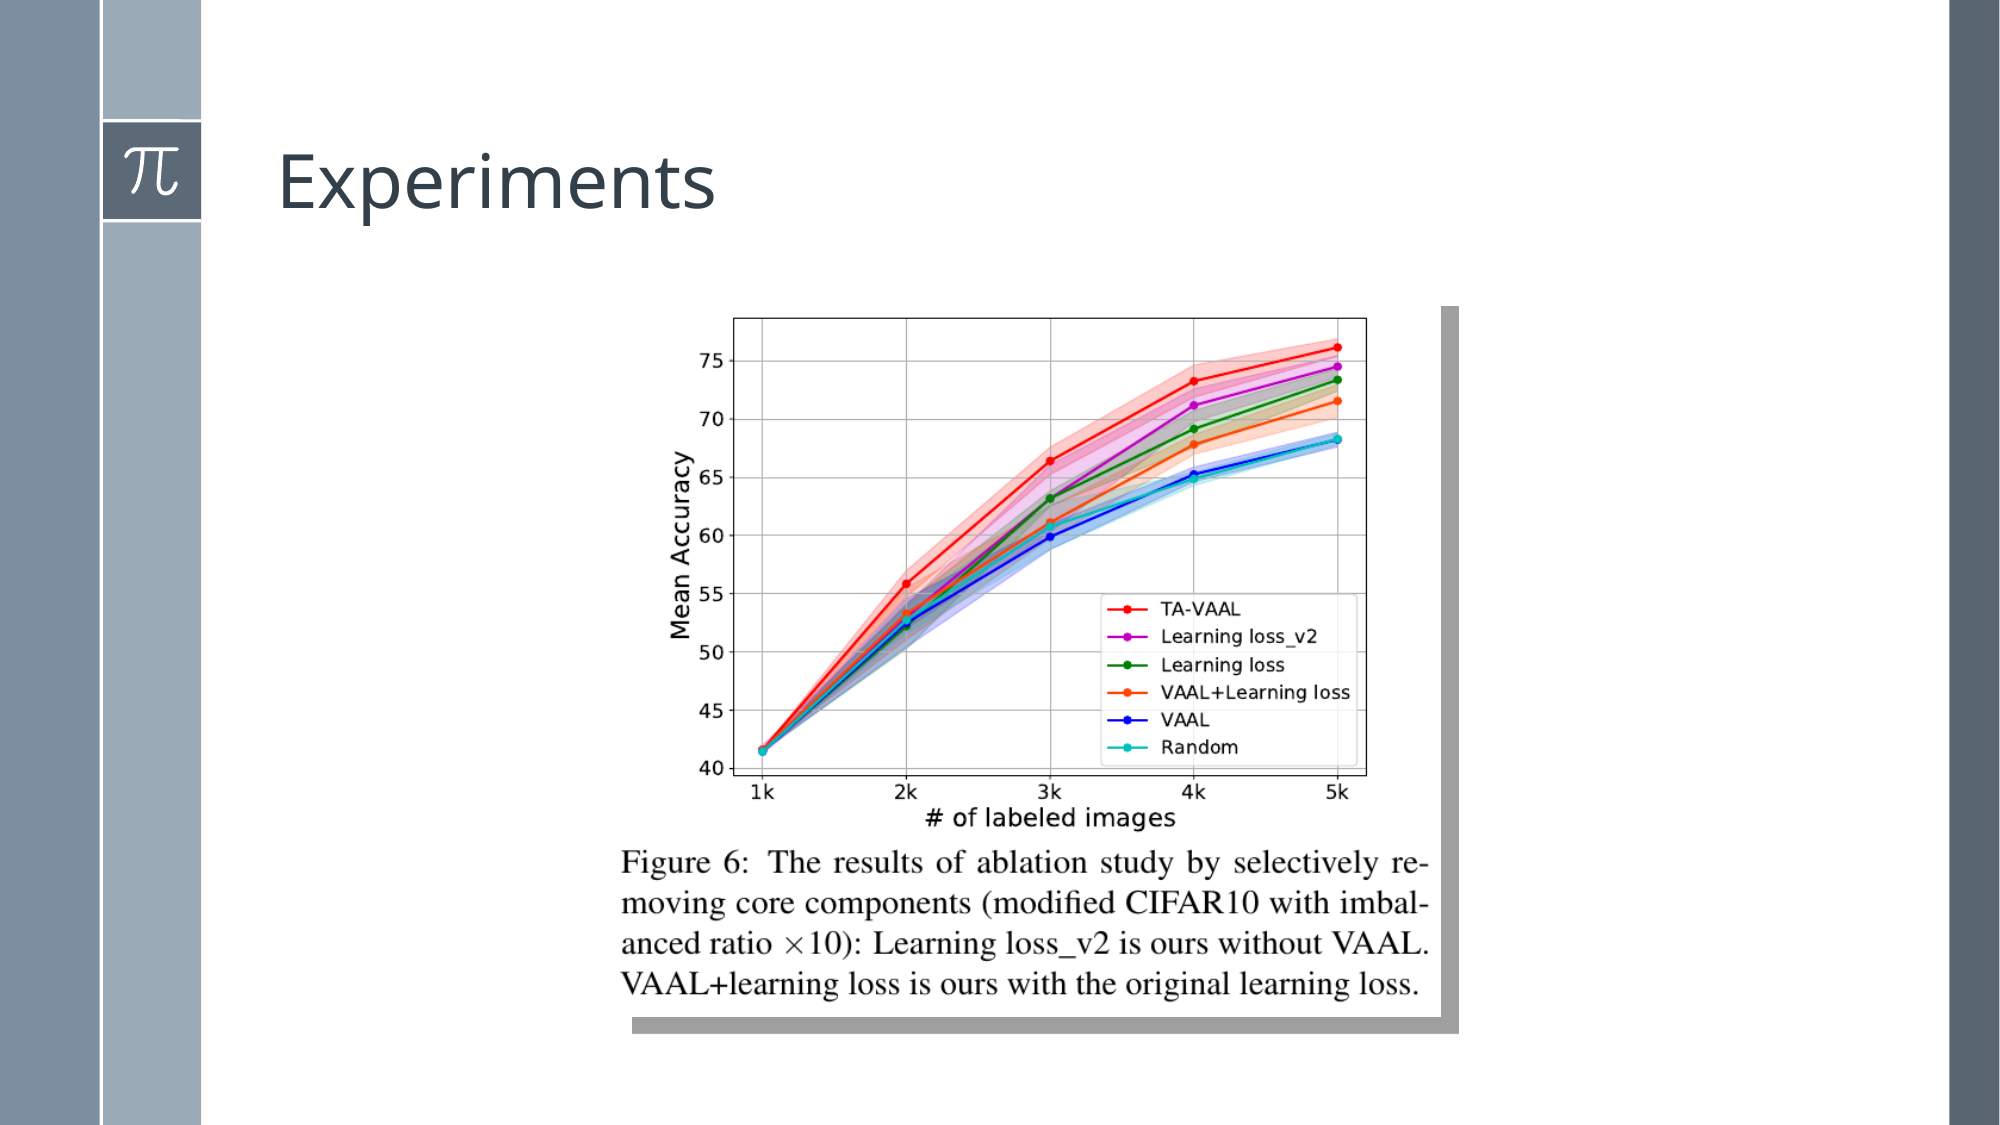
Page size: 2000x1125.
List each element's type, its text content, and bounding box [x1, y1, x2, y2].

picture [614, 288, 1441, 1017]
text_box Experiments [261, 29, 1867, 233]
